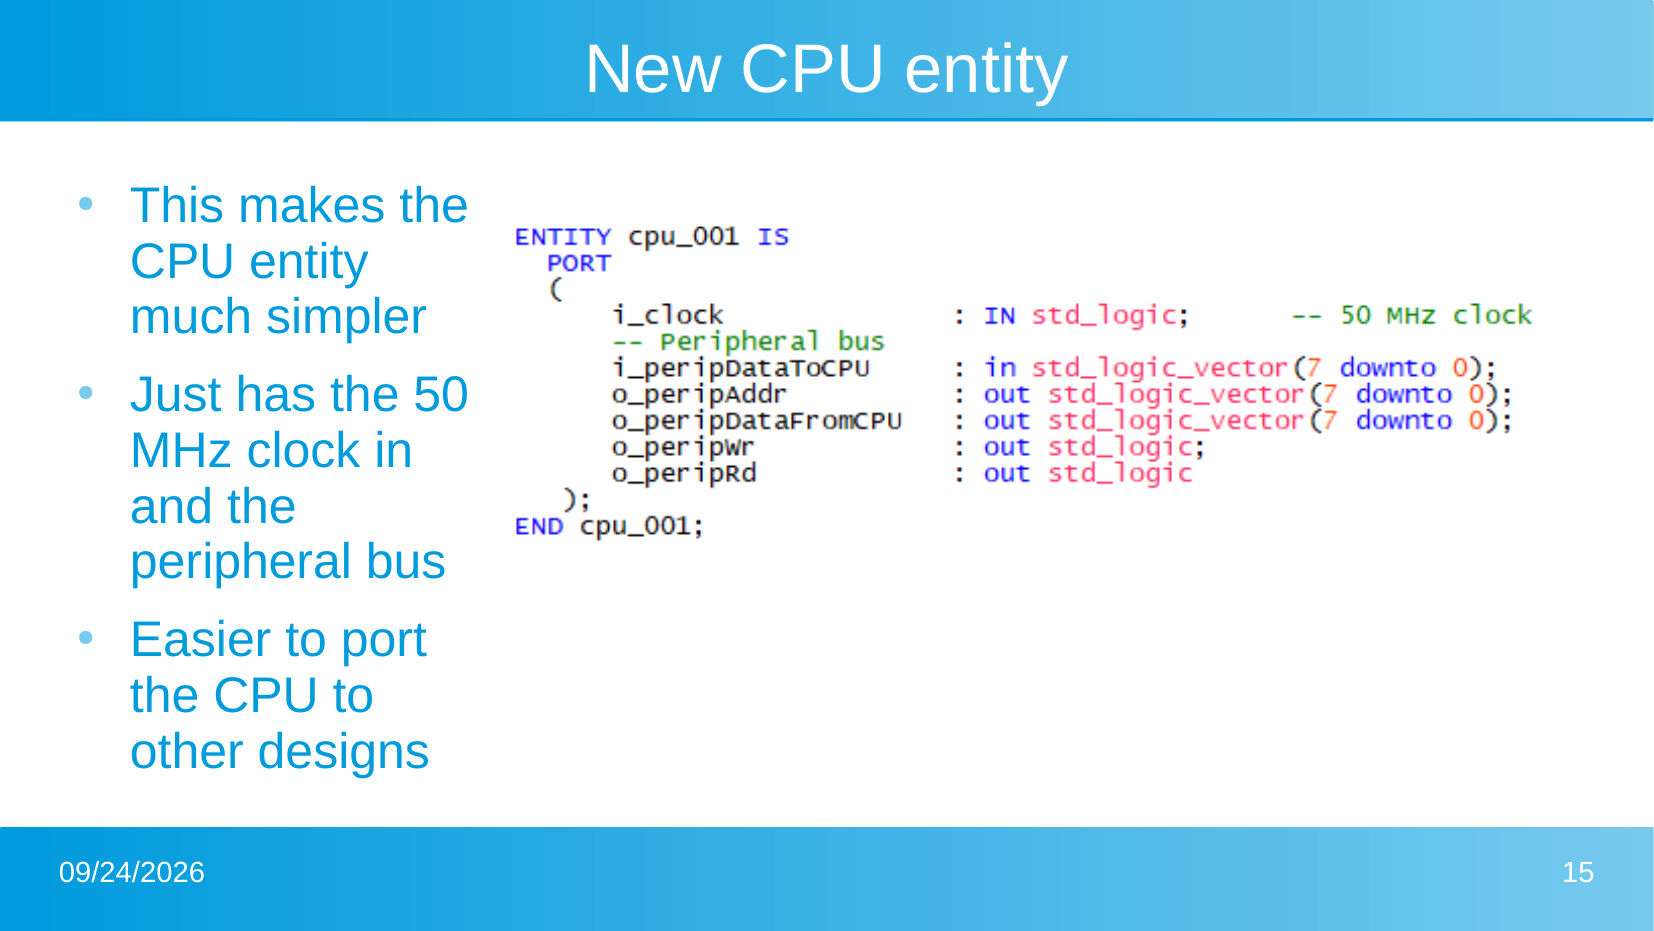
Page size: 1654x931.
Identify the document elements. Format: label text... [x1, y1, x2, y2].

picture [515, 217, 1546, 549]
title New CPU entity [59, 29, 1595, 108]
list This makes the CPU entity much simpler Just has the 50 MHz clock in and the peripheral bus Easier to port the CPU to other designs [59, 177, 488, 768]
